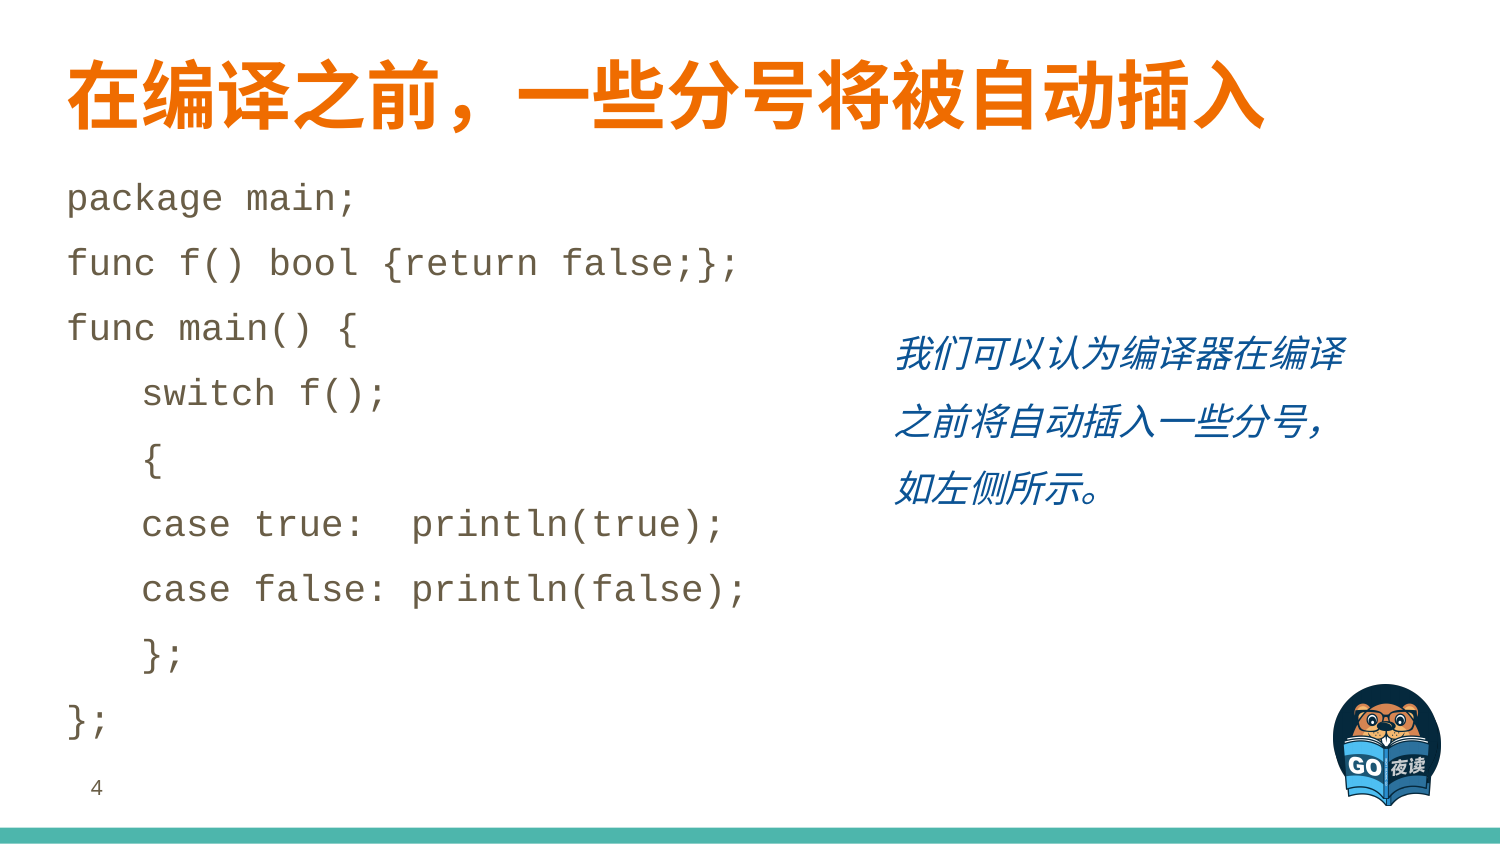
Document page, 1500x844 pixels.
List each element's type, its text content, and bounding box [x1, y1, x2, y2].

list package main; func f() bool {return false;}; func main() { switch f(); { case true: println(true); case false: println(false); }; }; [51, 169, 836, 757]
title 在编译之前，一些分号将被自动插入 [51, 33, 1449, 150]
picture [1333, 684, 1441, 806]
slide_number <number> [27, 756, 118, 821]
text_box 我们可以认为编译器在编译之前将自动插入一些分号，如左侧所示。 [878, 292, 1393, 552]
